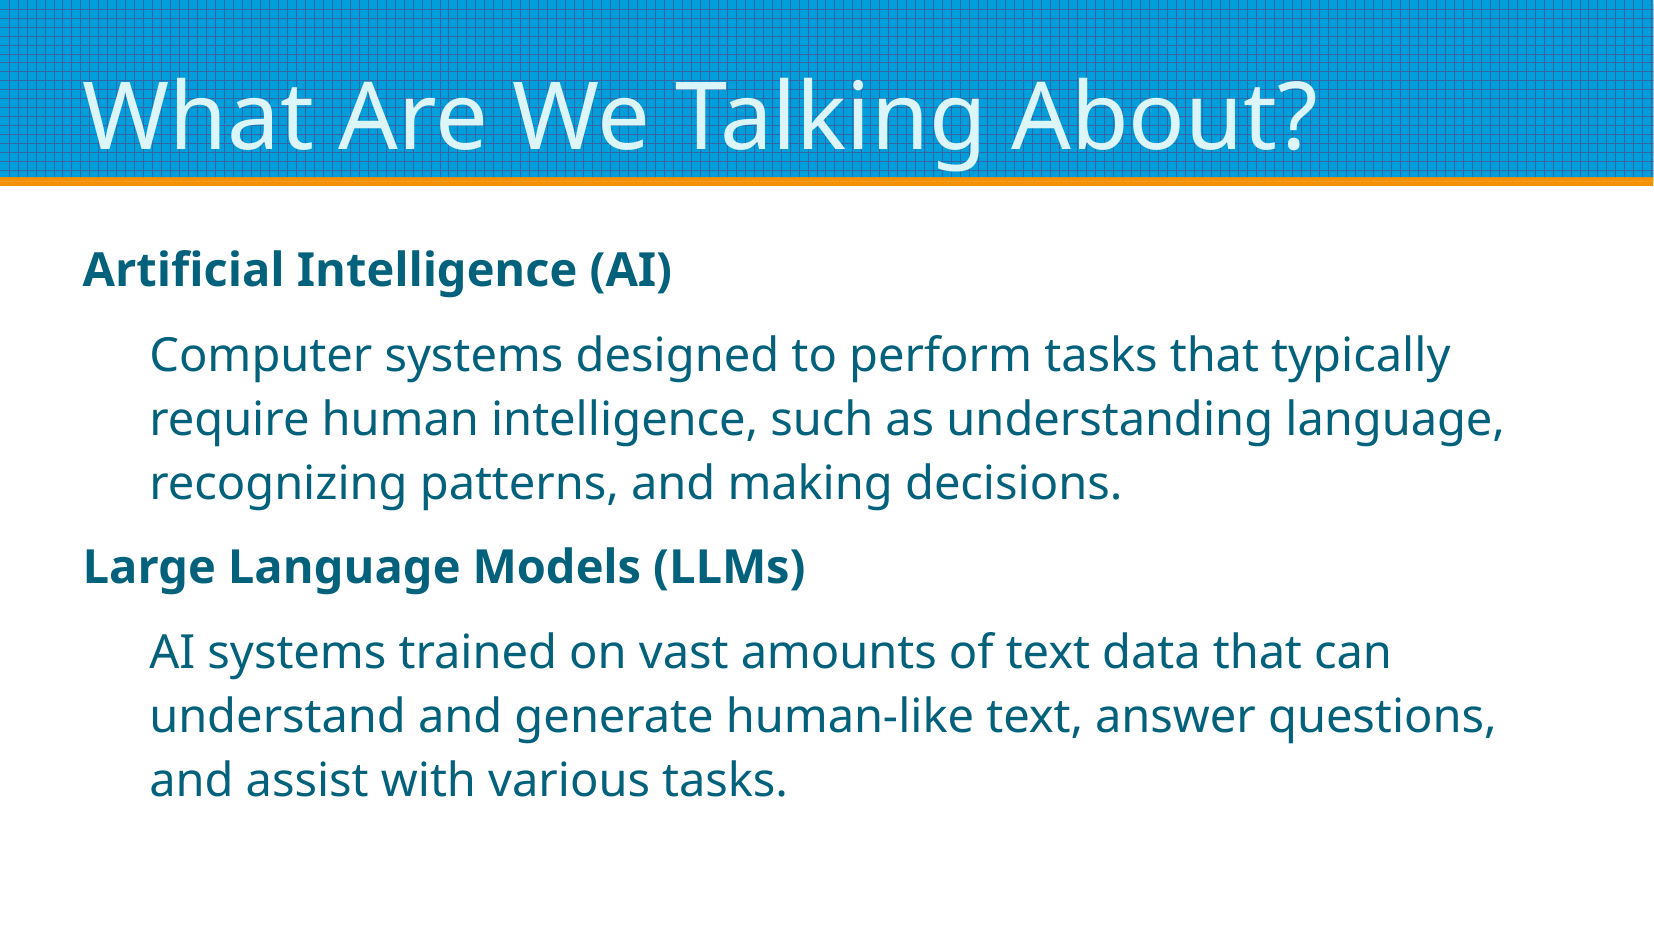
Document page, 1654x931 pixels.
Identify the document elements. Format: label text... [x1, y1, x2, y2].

title What Are We Talking About? [82, 14, 1571, 178]
list Artificial Intelligence (AI) Computer systems designed to perform tasks that typically require human intelligence, such as understanding language, recognizing patterns, and making decisions. Large Language Models (LLMs) AI systems trained on vast amounts of text data that can understand and generate human-like text, answer questions, and assist with various tasks. [82, 236, 1571, 813]
